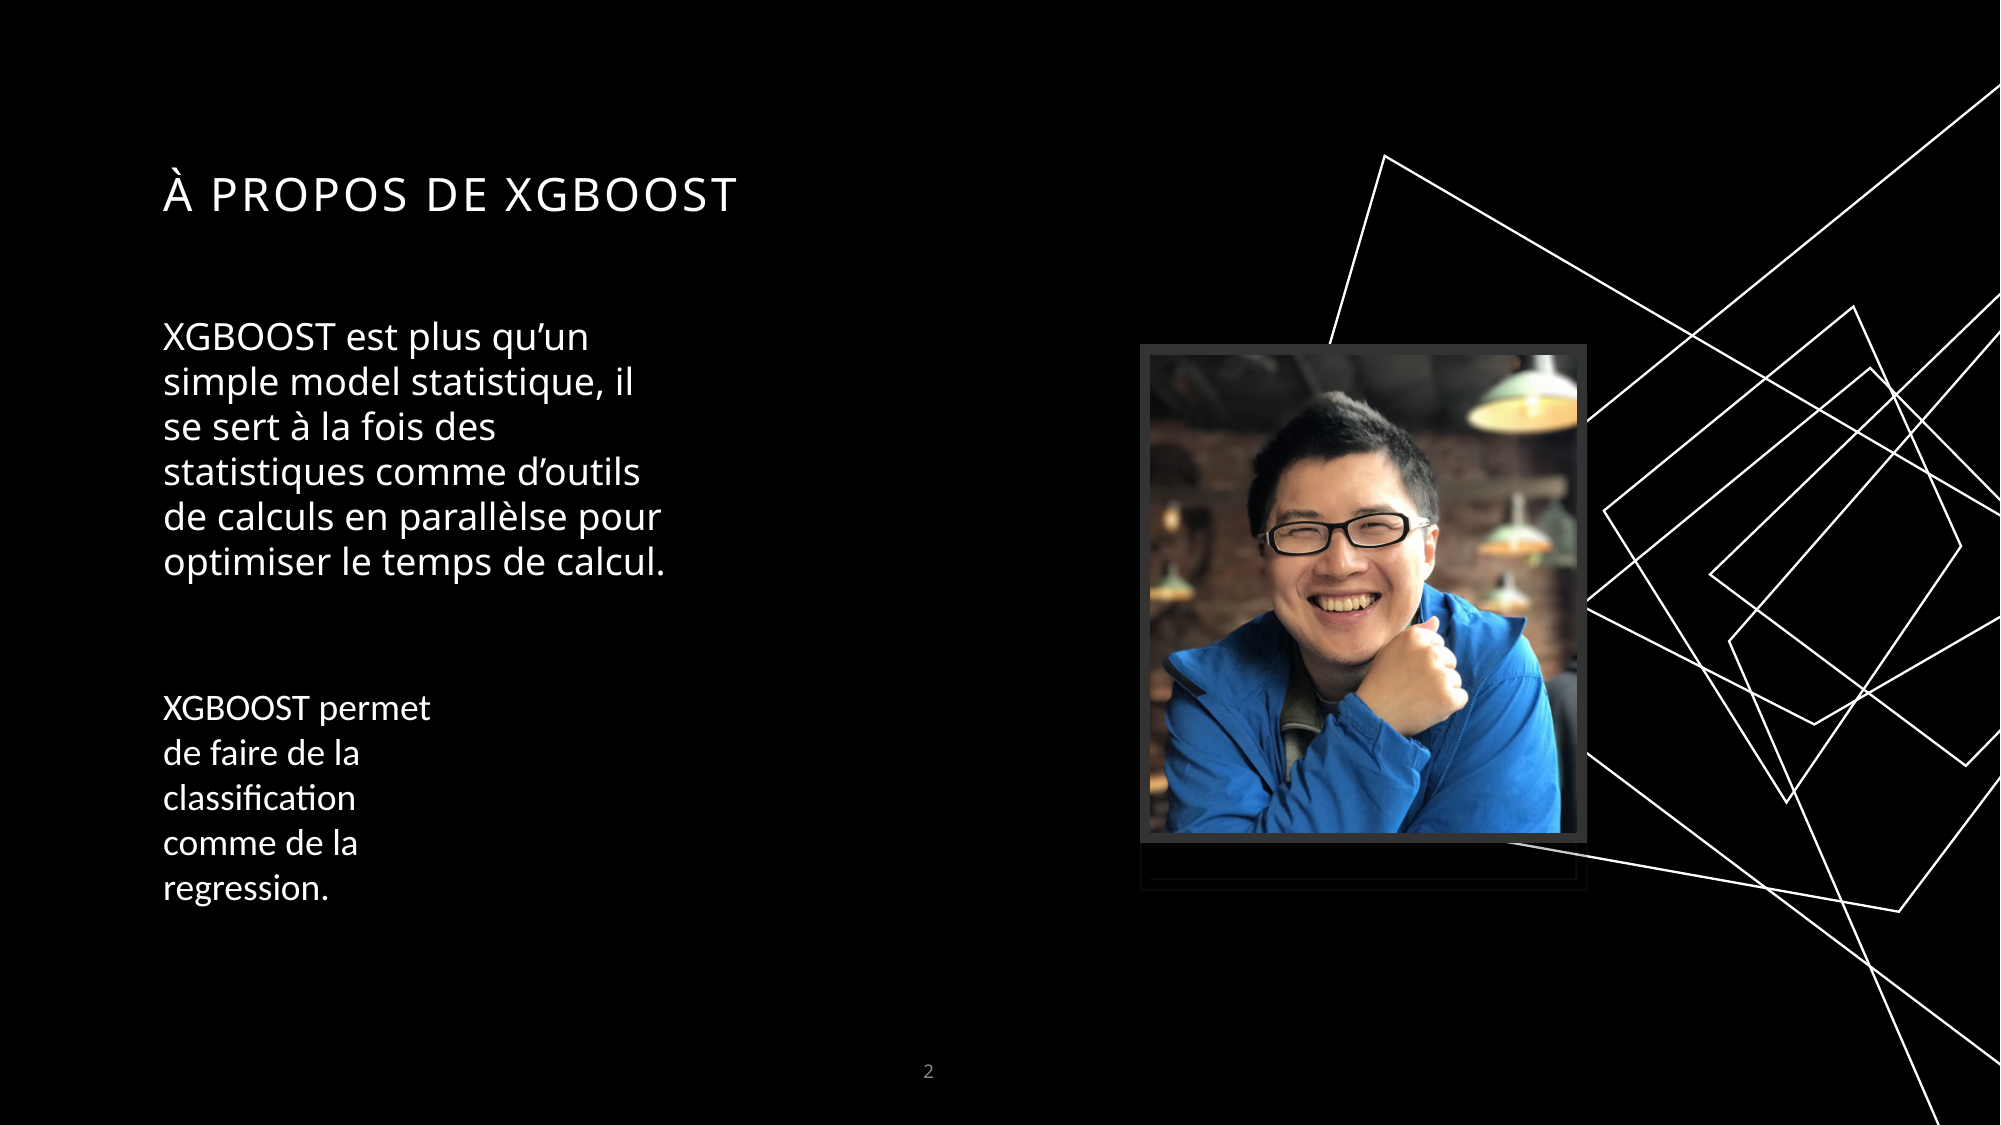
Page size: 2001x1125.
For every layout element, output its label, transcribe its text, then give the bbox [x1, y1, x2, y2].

text_box [908, 1042, 1071, 1103]
title À PROPOS de xgboost [148, 135, 859, 229]
text_box XGBOOST est plus qu’un simple model statistique, il se sert à la fois des statistiques comme d’outils de calculs en parallèlse pour optimiser le temps de calcul. [148, 305, 687, 594]
picture [1150, 354, 1577, 833]
text_box XGBOOST permet de faire de la classification comme de la regression. [148, 675, 471, 918]
